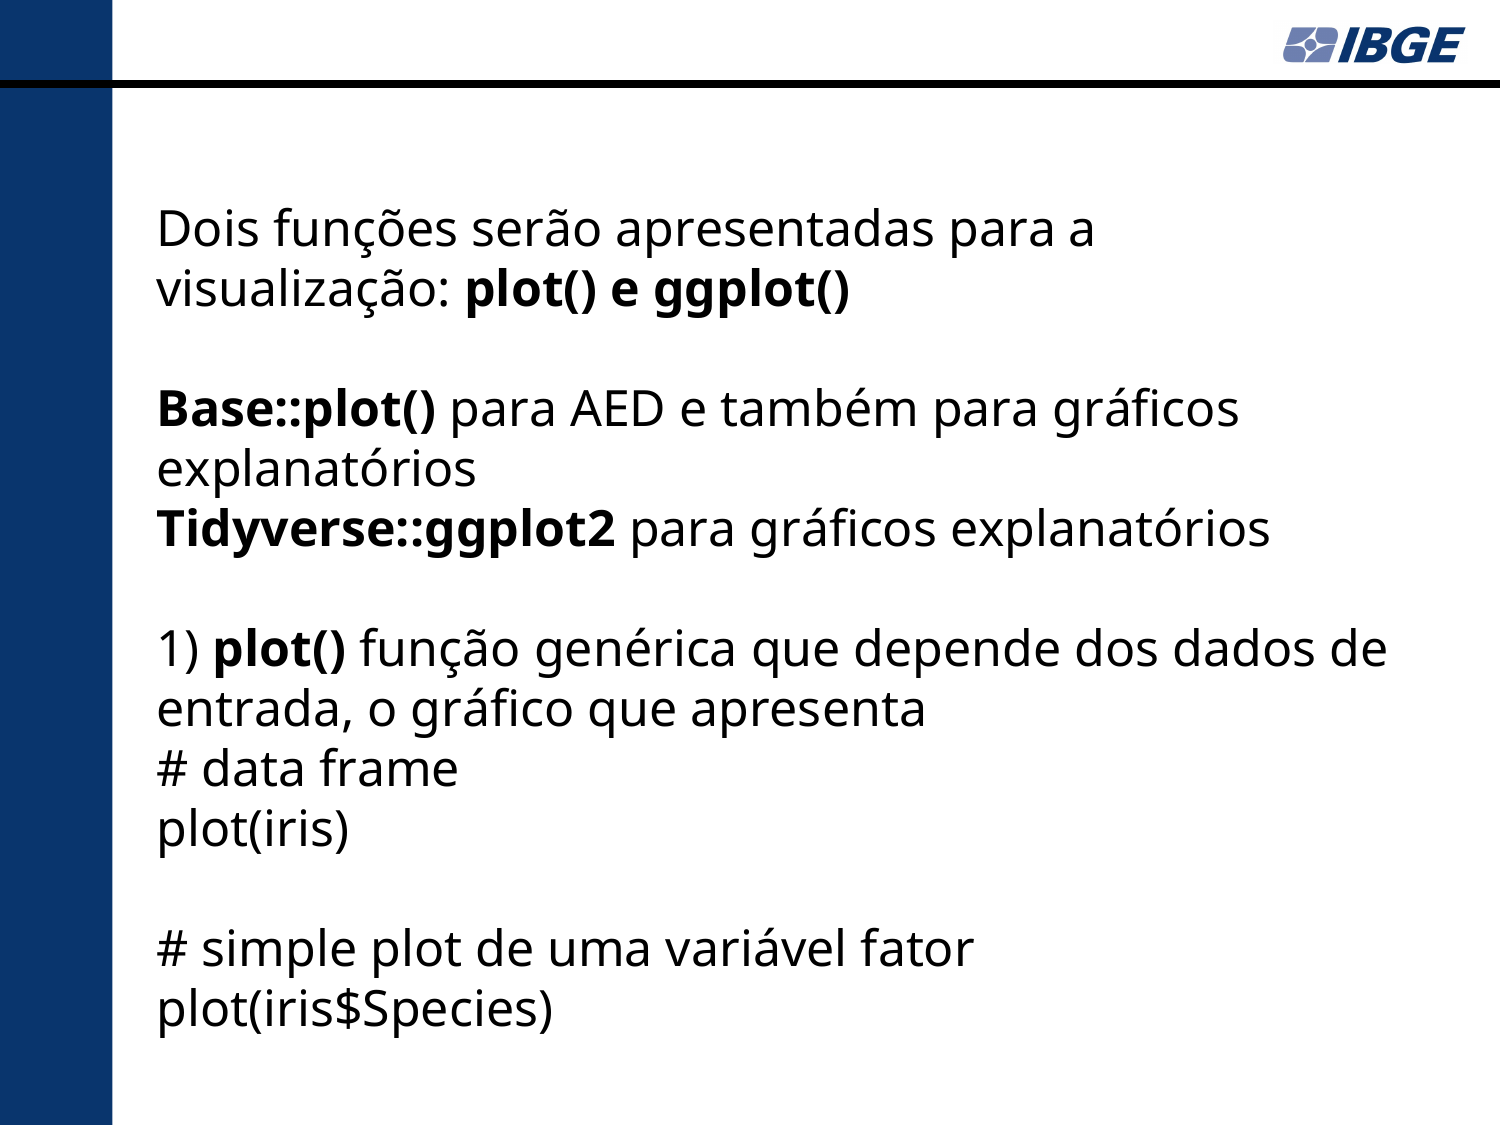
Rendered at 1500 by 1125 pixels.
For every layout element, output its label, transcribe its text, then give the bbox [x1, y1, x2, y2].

text_box Dois funções serão apresentadas para a visualização: plot() e ggplot() Base::plot() para AED e também para gráficos explanatórios Tidyverse::ggplot2 para gráficos explanatórios 1) plot() função genérica que depende dos dados de entrada, o gráfico que apresenta # data frame plot(iris) # simple plot de uma variável fator plot(iris$Species) [141, 188, 1418, 1125]
picture [1273, 20, 1468, 64]
